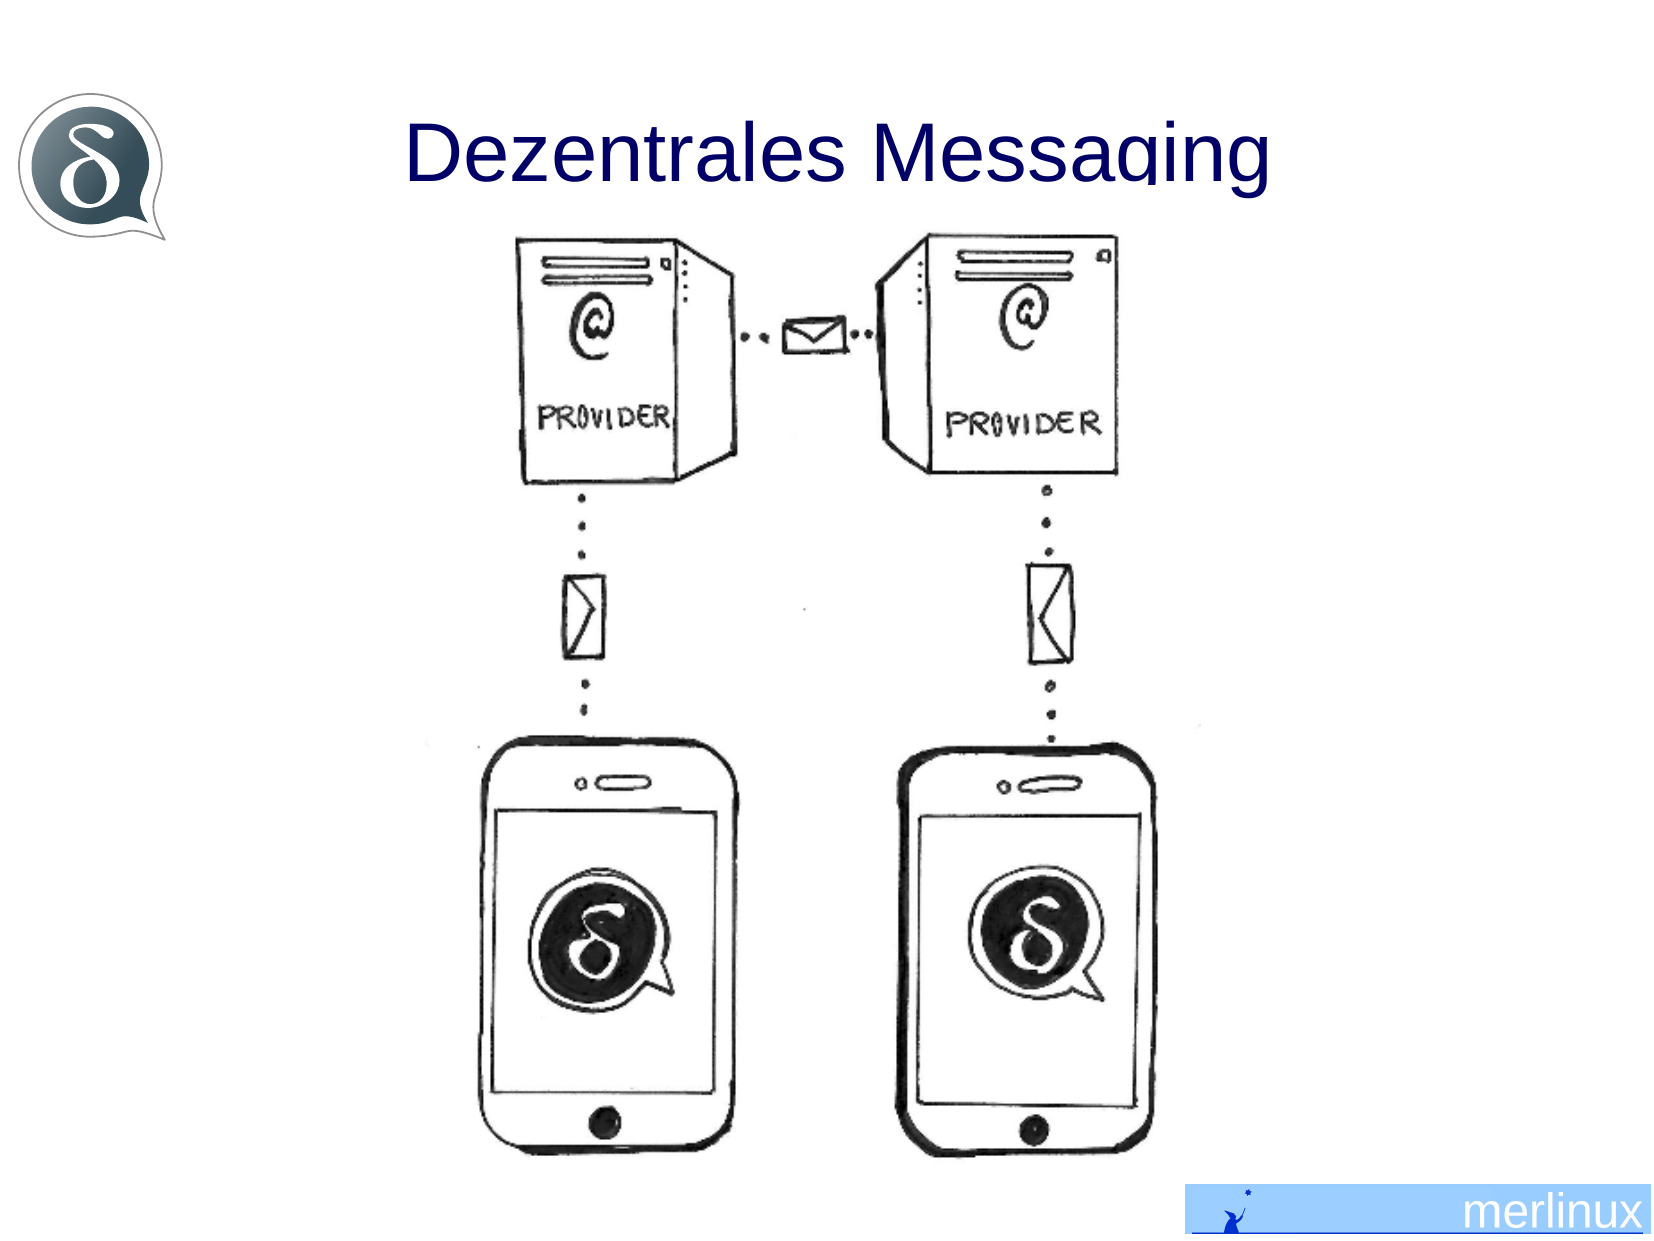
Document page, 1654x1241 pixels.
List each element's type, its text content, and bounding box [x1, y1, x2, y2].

picture [15, 90, 166, 241]
picture [405, 185, 1651, 1234]
title Dezentrales Messaging [82, 49, 1571, 257]
